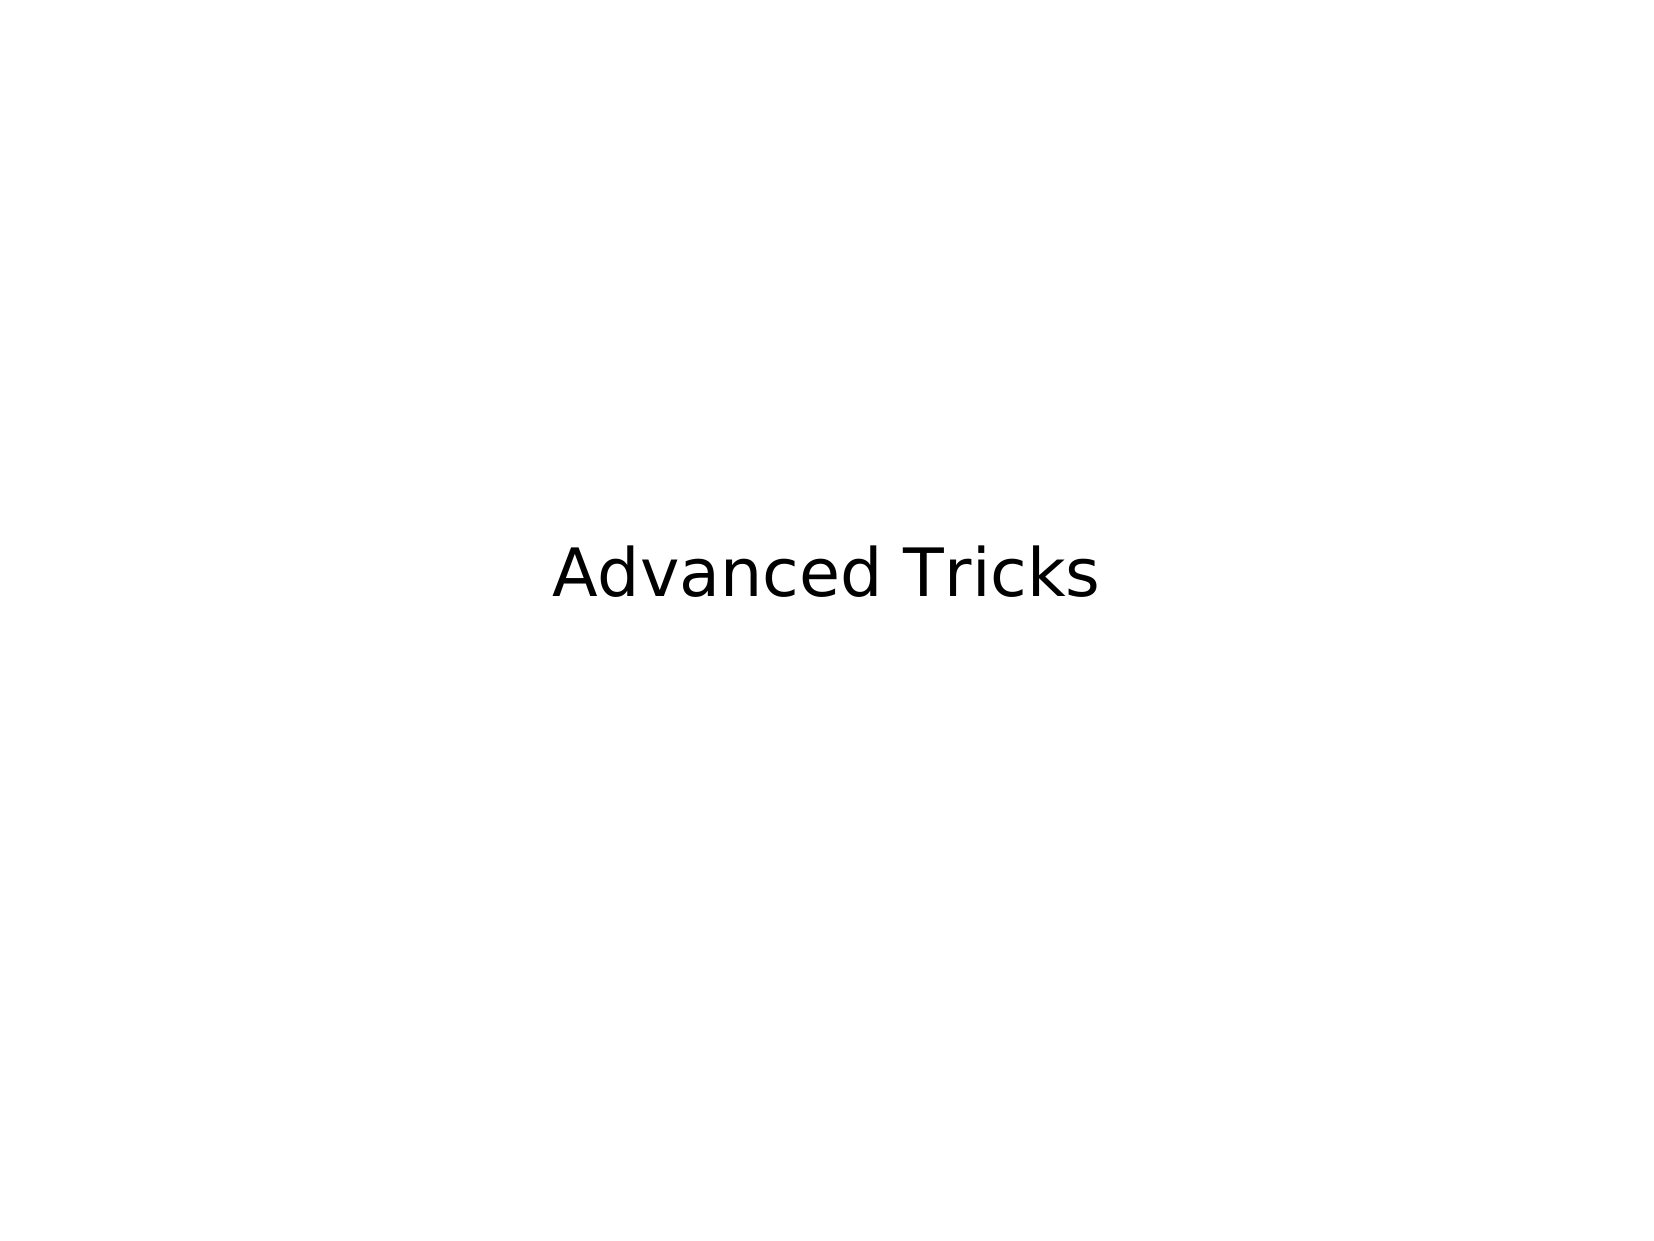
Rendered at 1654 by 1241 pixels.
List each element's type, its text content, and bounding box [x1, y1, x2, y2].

subtitle Advanced Tricks [82, 37, 1571, 1109]
